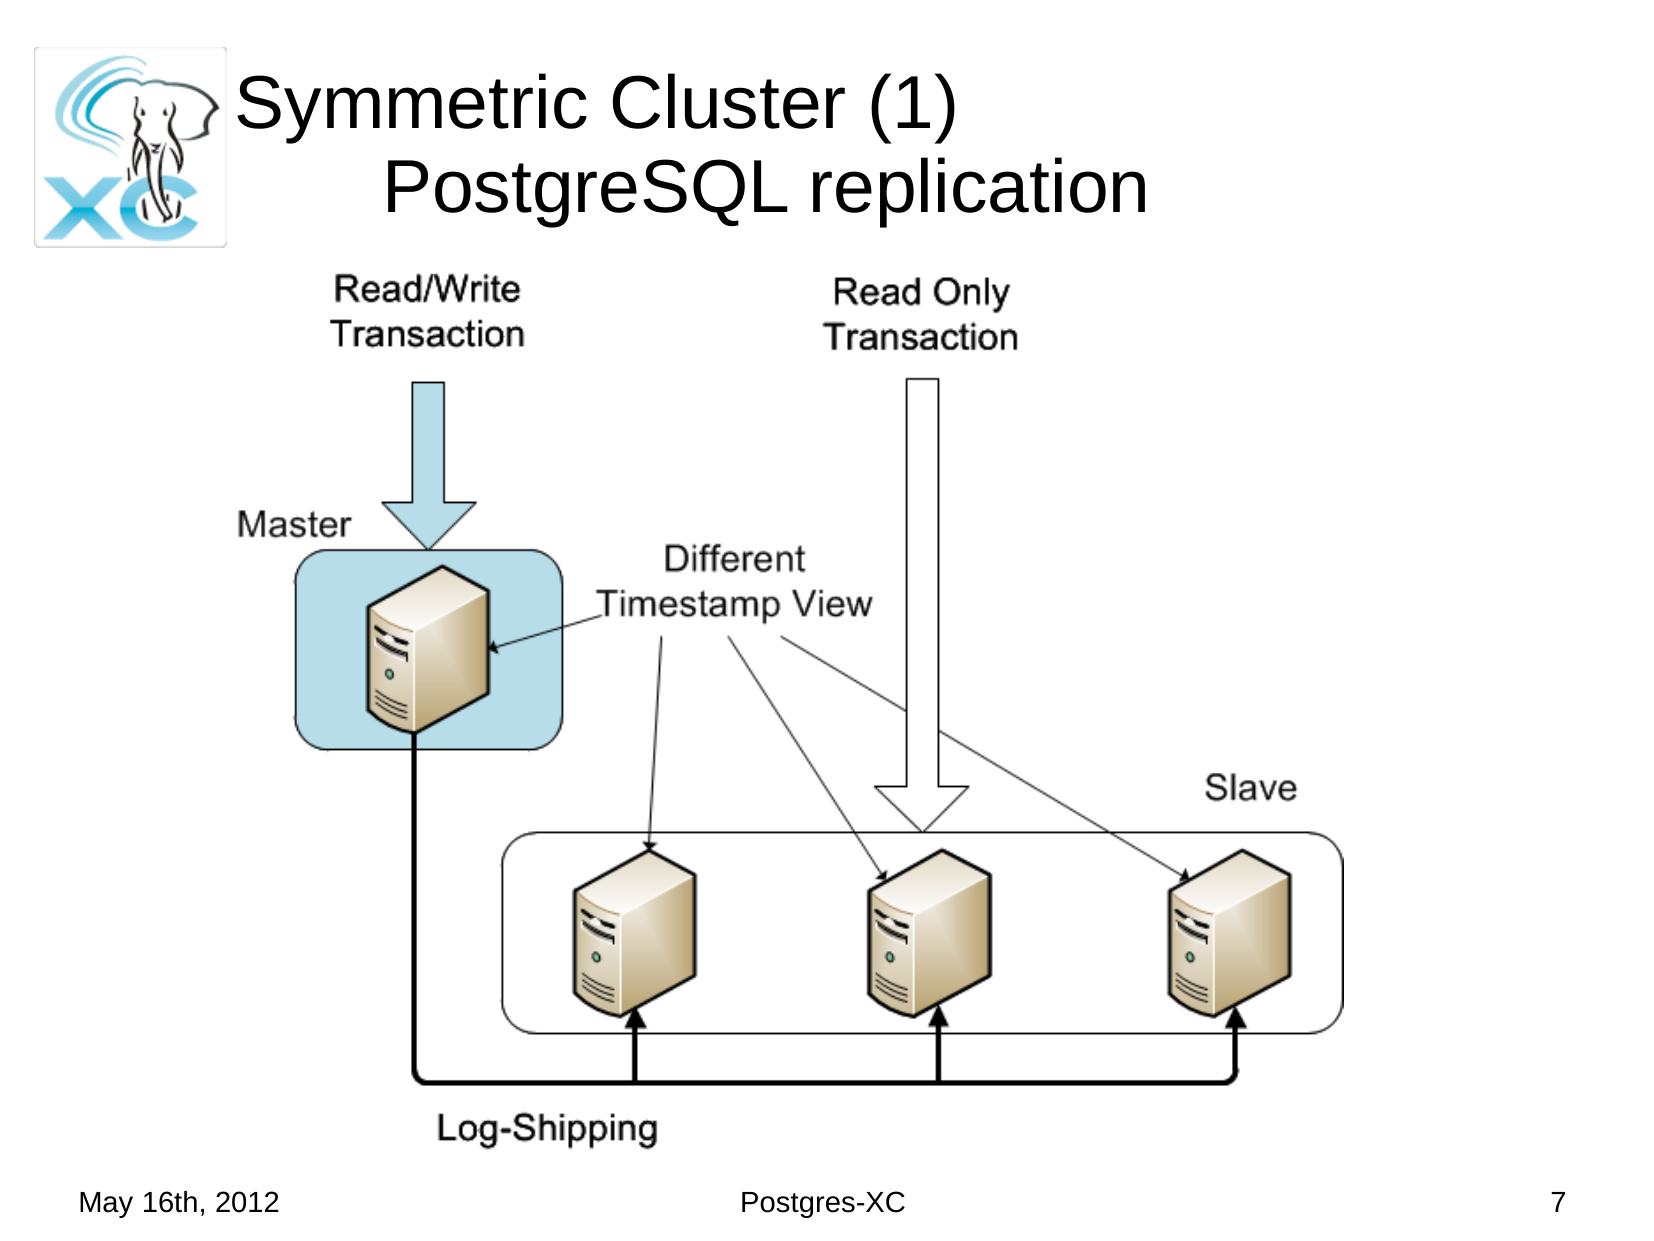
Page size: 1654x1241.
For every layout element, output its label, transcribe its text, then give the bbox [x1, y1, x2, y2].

title Symmetric Cluster (1) PostgreSQL replication [234, 40, 1599, 248]
picture [237, 262, 1344, 1153]
picture [34, 47, 227, 248]
